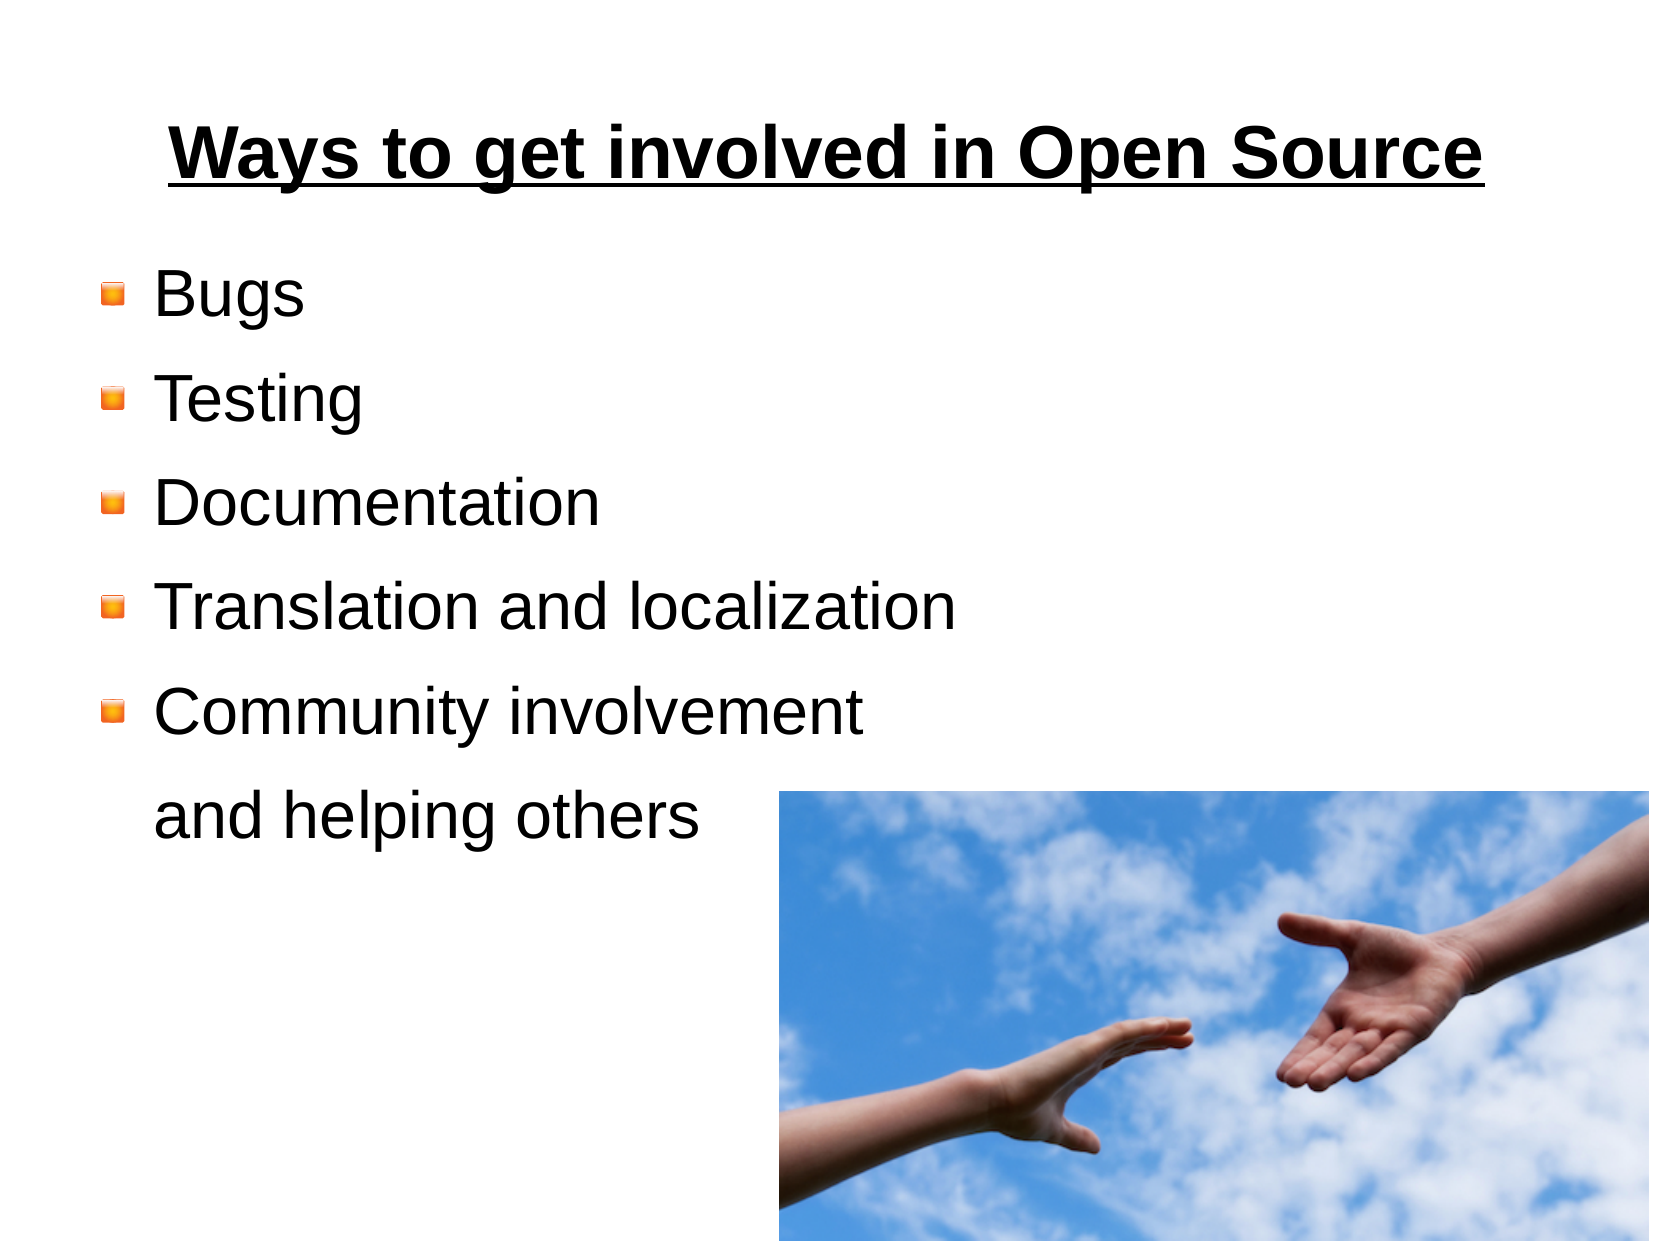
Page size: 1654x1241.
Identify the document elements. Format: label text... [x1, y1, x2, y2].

picture [779, 791, 1649, 1241]
title Ways to get involved in Open Source [82, 49, 1571, 256]
list Bugs Testing Documentation Translation and localization Community involvement and helping others [82, 256, 1571, 1182]
